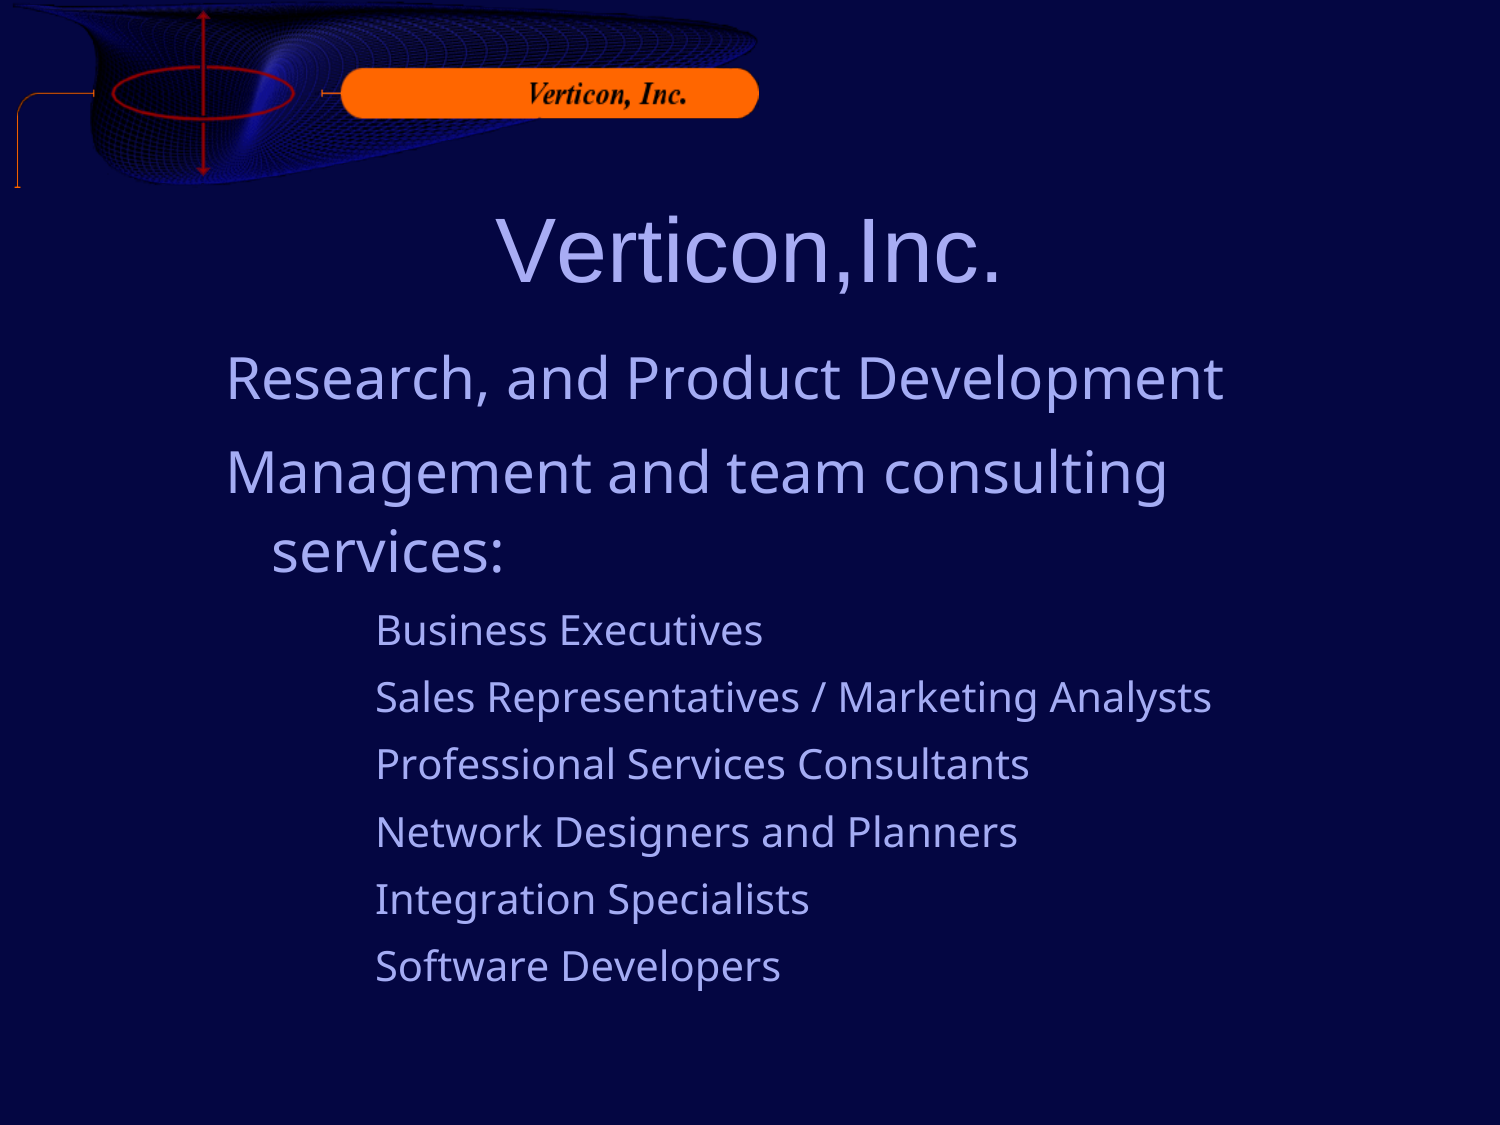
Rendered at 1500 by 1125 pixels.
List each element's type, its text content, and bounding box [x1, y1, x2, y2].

list Research, and Product Development Management and team consulting services: Business Executives Sales Representatives / Marketing Analysts Professional Services Consultants Network Designers and Planners Integration Specialists Software Developers [150, 337, 1385, 1013]
picture [8, 0, 759, 188]
title Verticon,Inc. [75, 164, 1426, 338]
